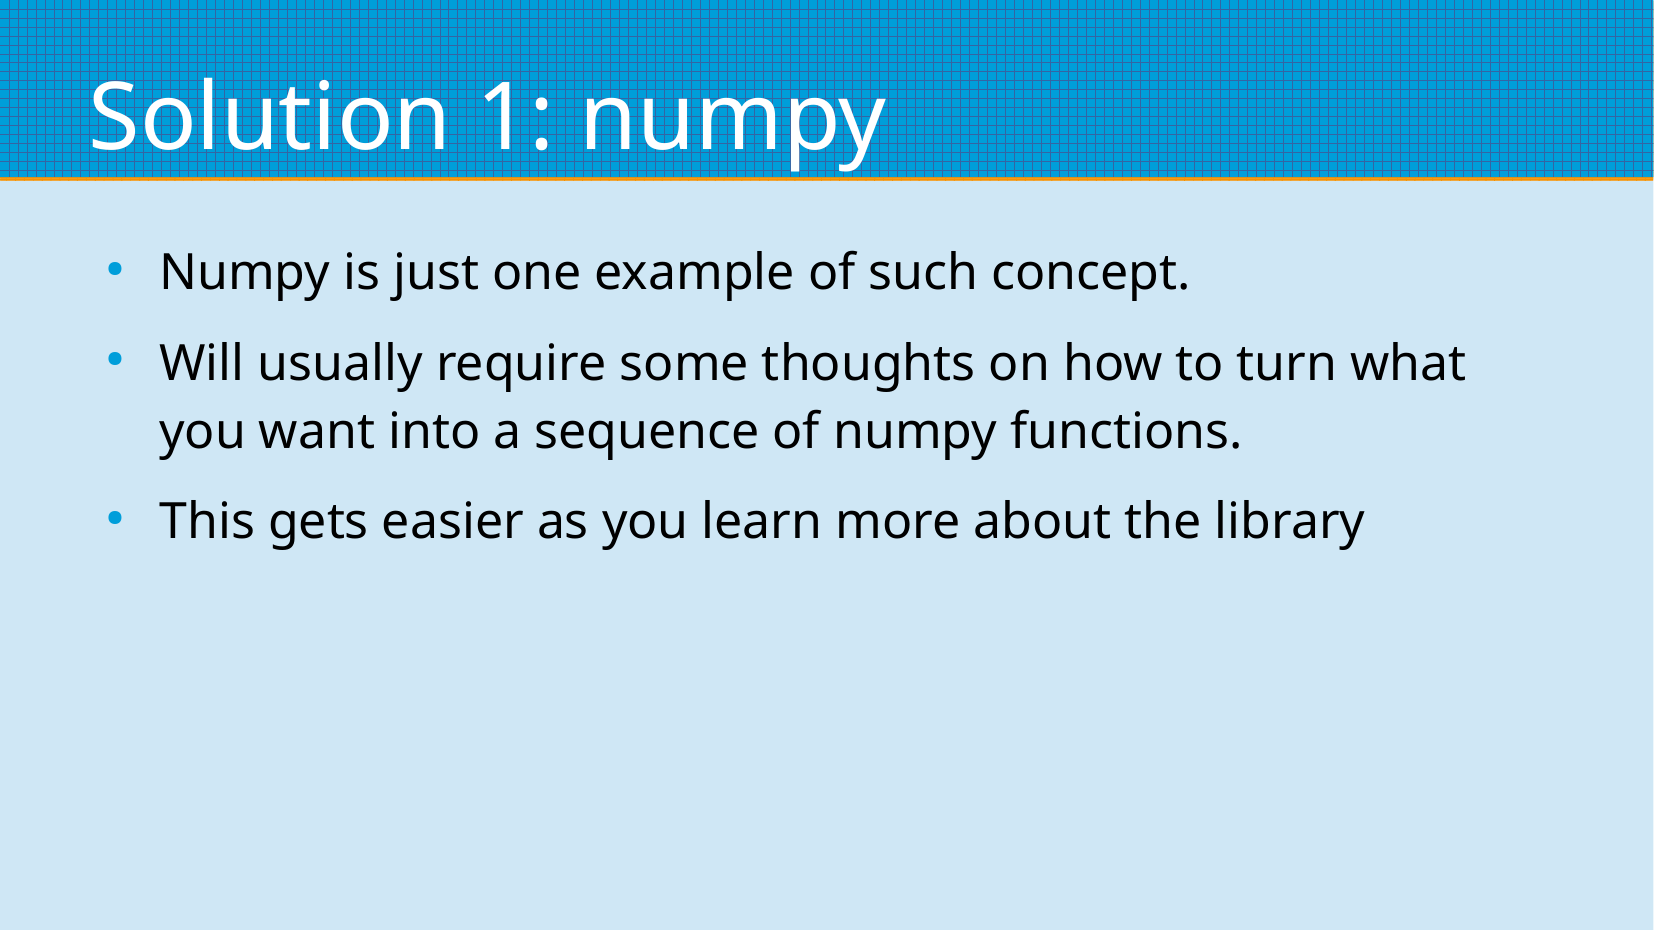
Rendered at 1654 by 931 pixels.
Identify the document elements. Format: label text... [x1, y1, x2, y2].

list Numpy is just one example of such concept. Will usually require some thoughts on how to turn what you want into a sequence of numpy functions. This gets easier as you learn more about the library [88, 236, 1565, 813]
title Solution 1: numpy [88, 14, 1565, 178]
